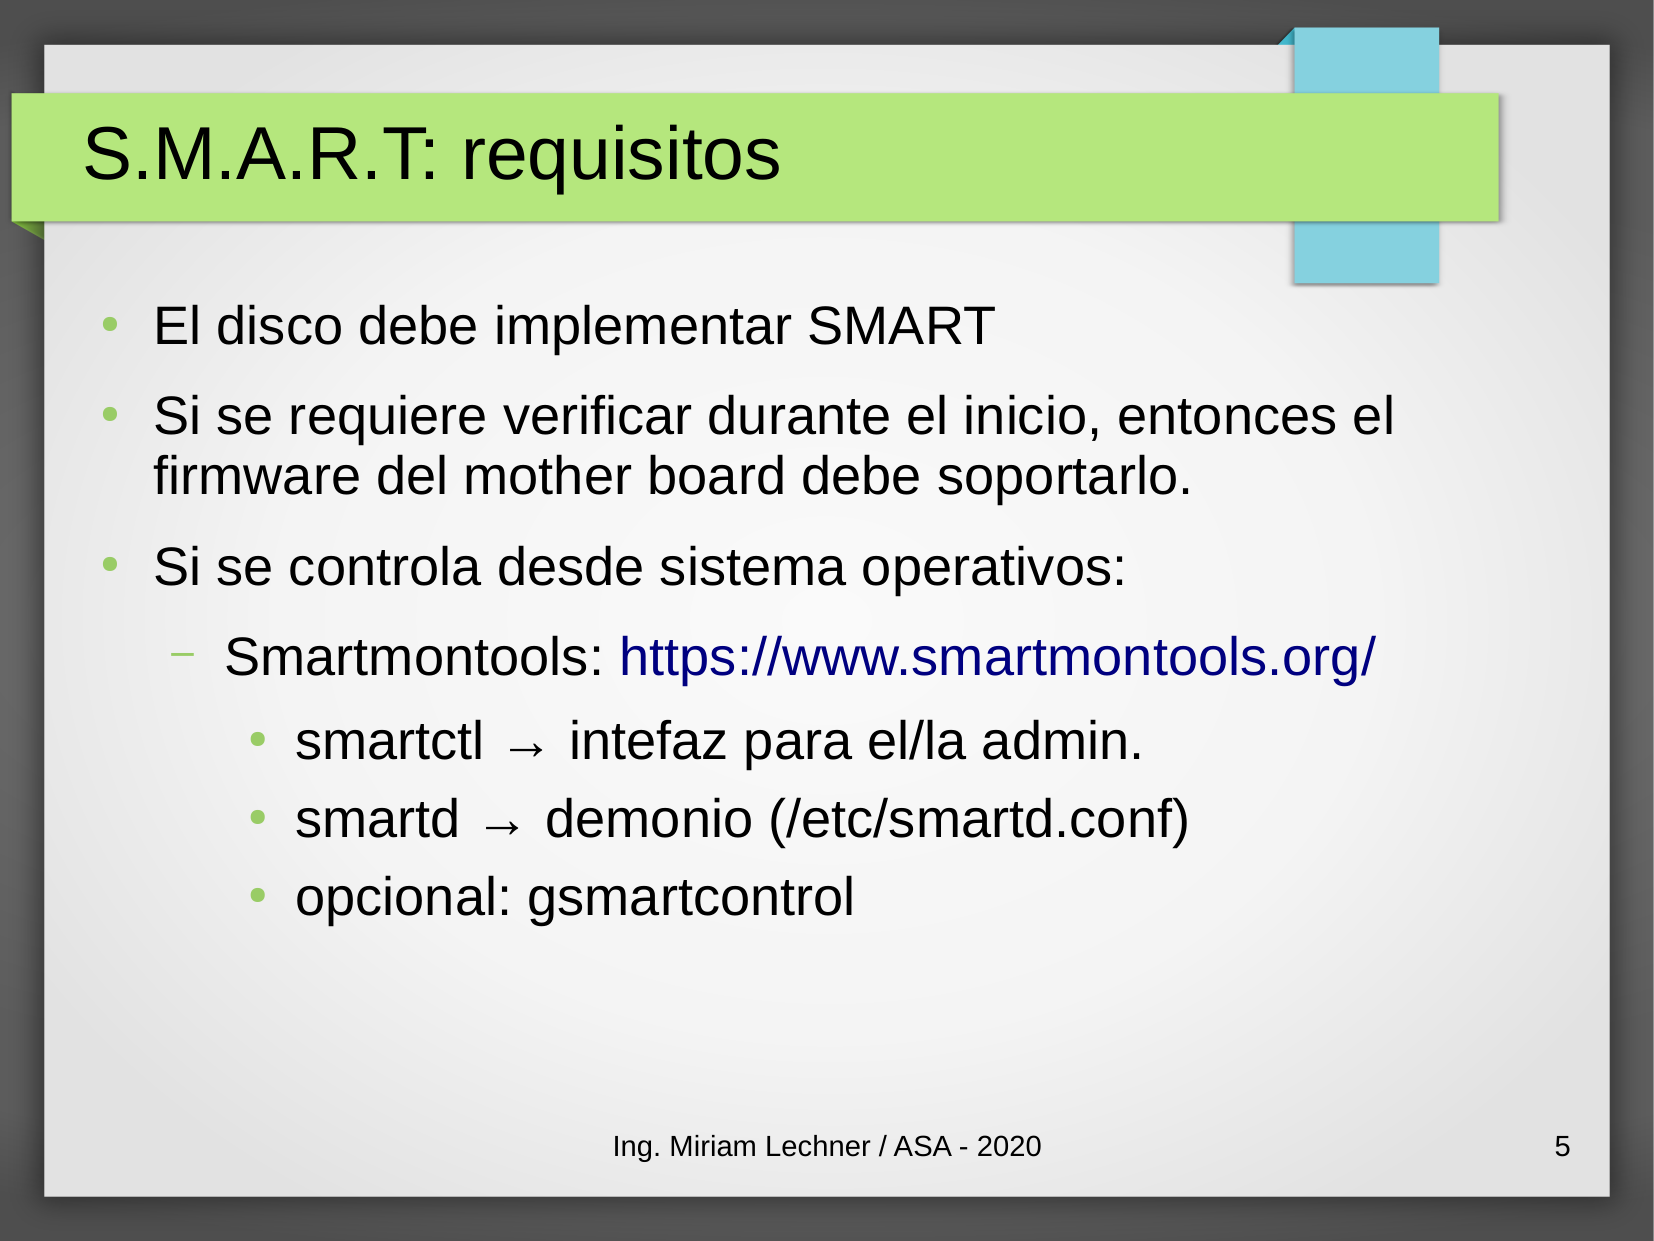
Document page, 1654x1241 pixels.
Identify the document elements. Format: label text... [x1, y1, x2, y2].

title S.M.A.R.T: requisitos [82, 94, 1264, 213]
list El disco debe implementar SMART Si se requiere verificar durante el inicio, entonces el firmware del mother board debe soportarlo. Si se controla desde sistema operativos: Smartmontools: https://www.smartmontools.org/ smartctl → intefaz para el/la admin. smartd → demonio (/etc/smartd.conf) opcional: gsmartcontrol [82, 295, 1571, 1015]
picture [0, 0, 1654, 1241]
